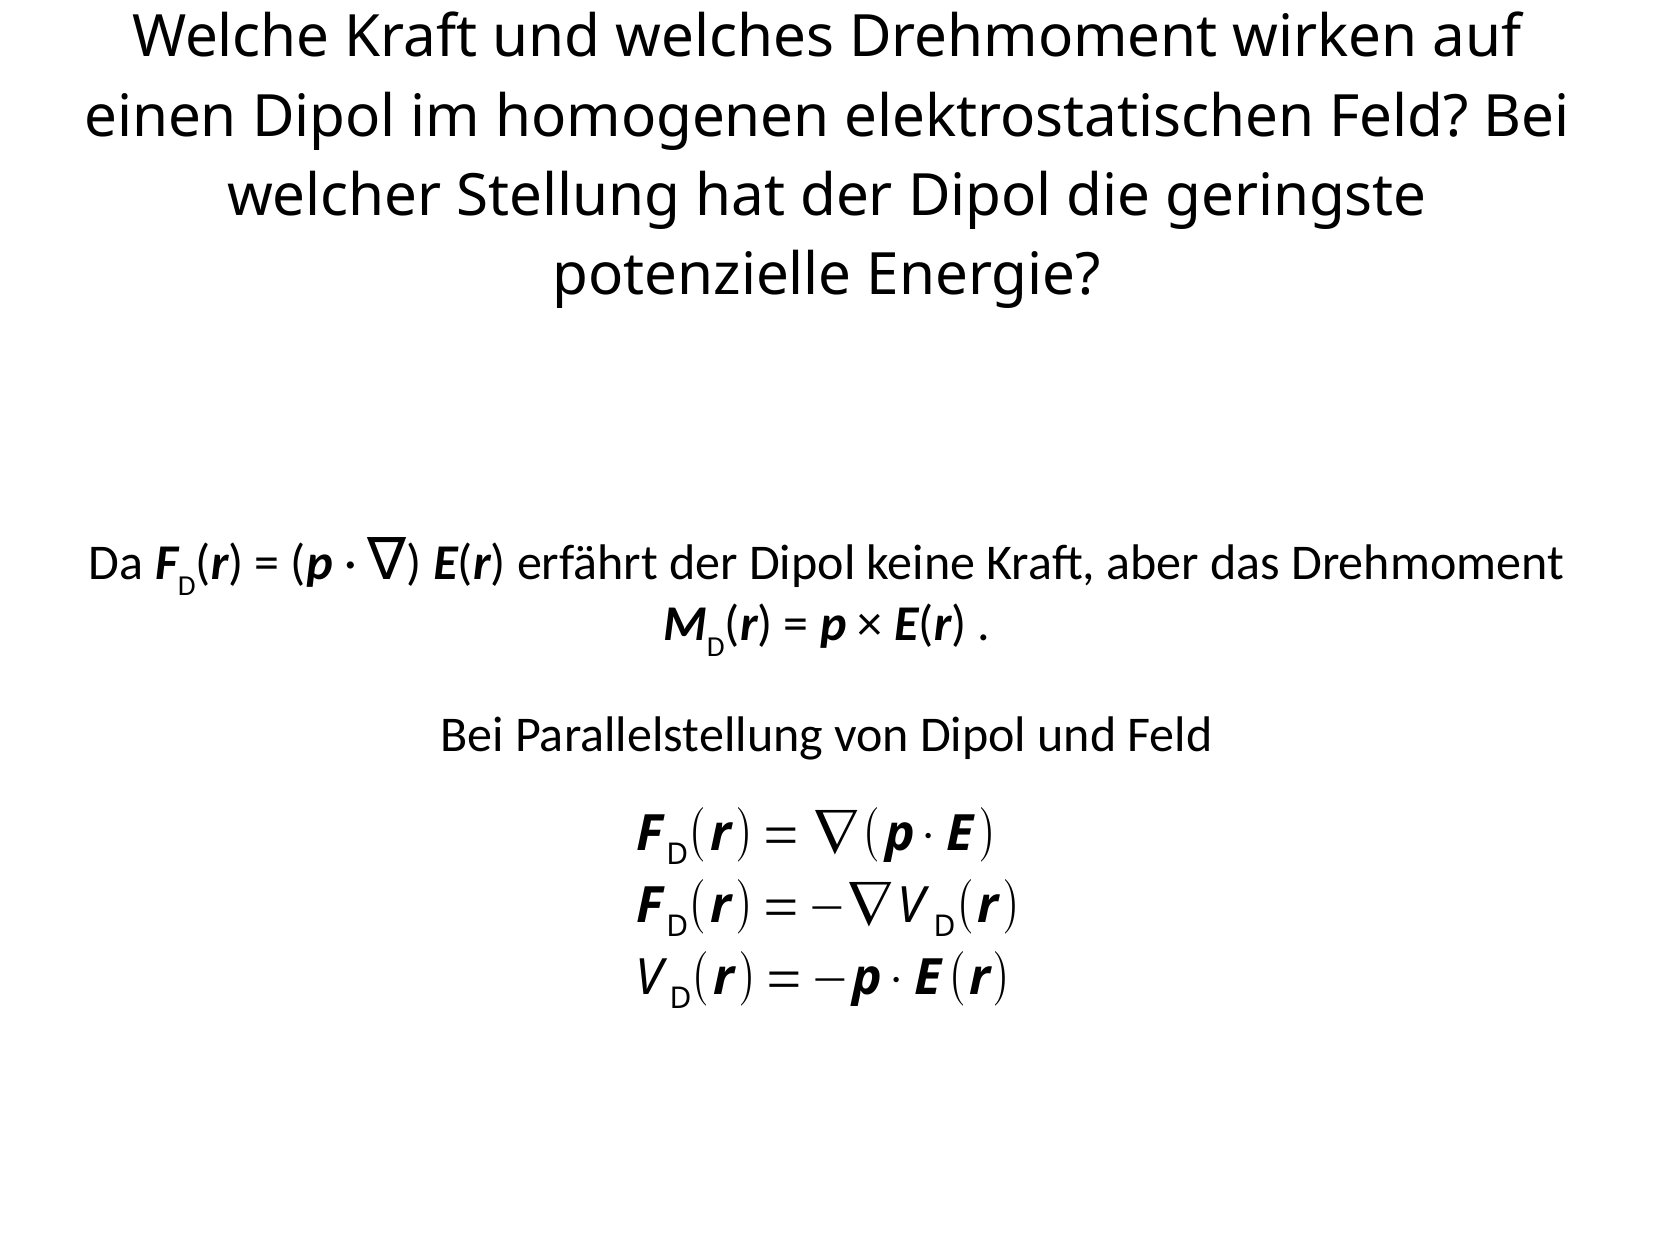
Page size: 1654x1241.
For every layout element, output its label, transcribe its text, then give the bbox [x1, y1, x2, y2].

title Welche Kraft und welches Drehmoment wirken auf einen Dipol im homogenen elektrostatischen Feld? Bei welcher Stellung hat der Dipol die geringste potenzielle Energie? [82, 37, 1571, 269]
subtitle Da FD(r) = (p · ∇) E(r) erfährt der Dipol keine Kraft, aber das Drehmoment MD(r) = p × E(r) . Bei Parallelstellung von Dipol und Feld [82, 290, 1571, 1010]
chart [628, 803, 1025, 1016]
